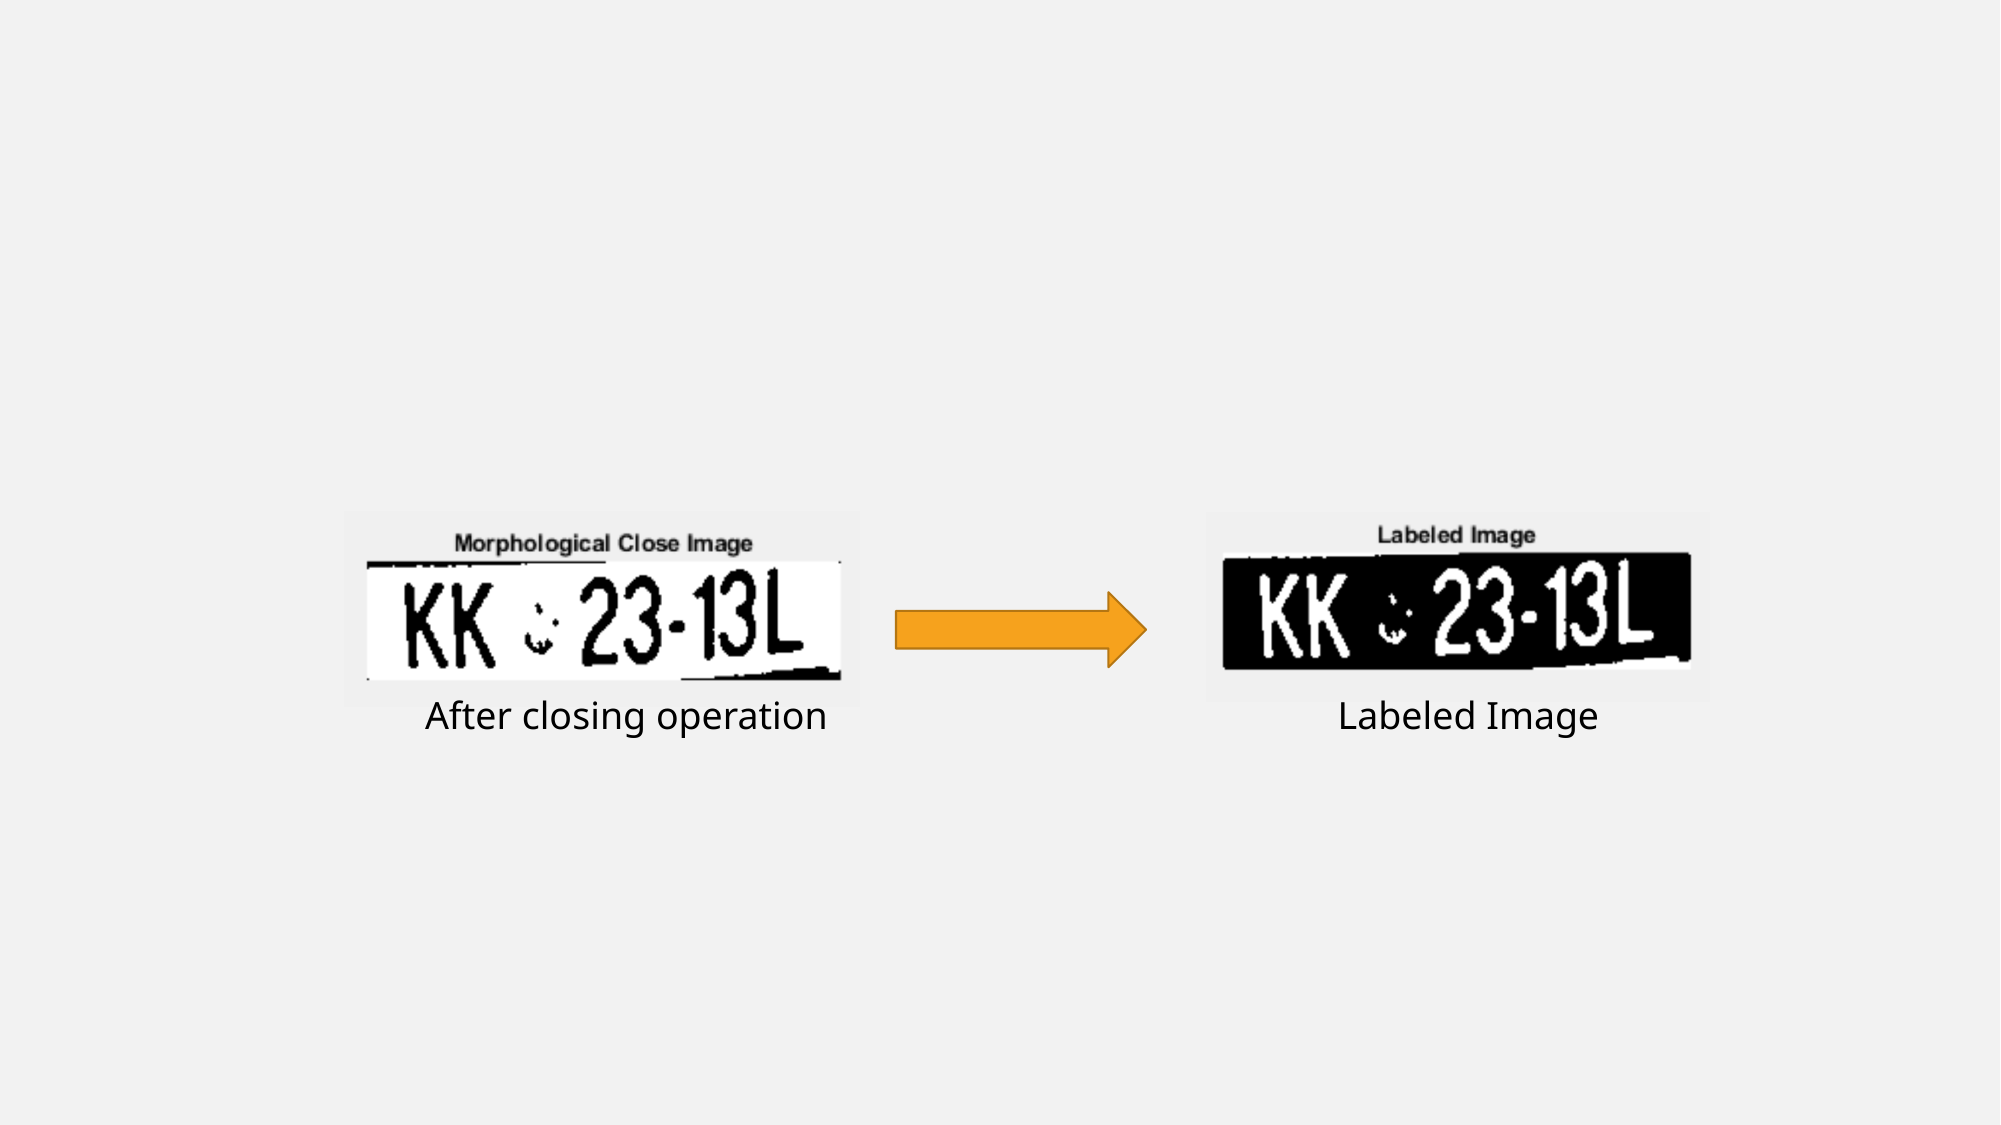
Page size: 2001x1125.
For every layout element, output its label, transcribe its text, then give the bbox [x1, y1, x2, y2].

picture [344, 511, 860, 707]
text_box After closing operation [410, 684, 796, 745]
text_box [895, 592, 1147, 668]
text_box Labeled Image [1322, 684, 1570, 745]
picture [1206, 512, 1710, 702]
